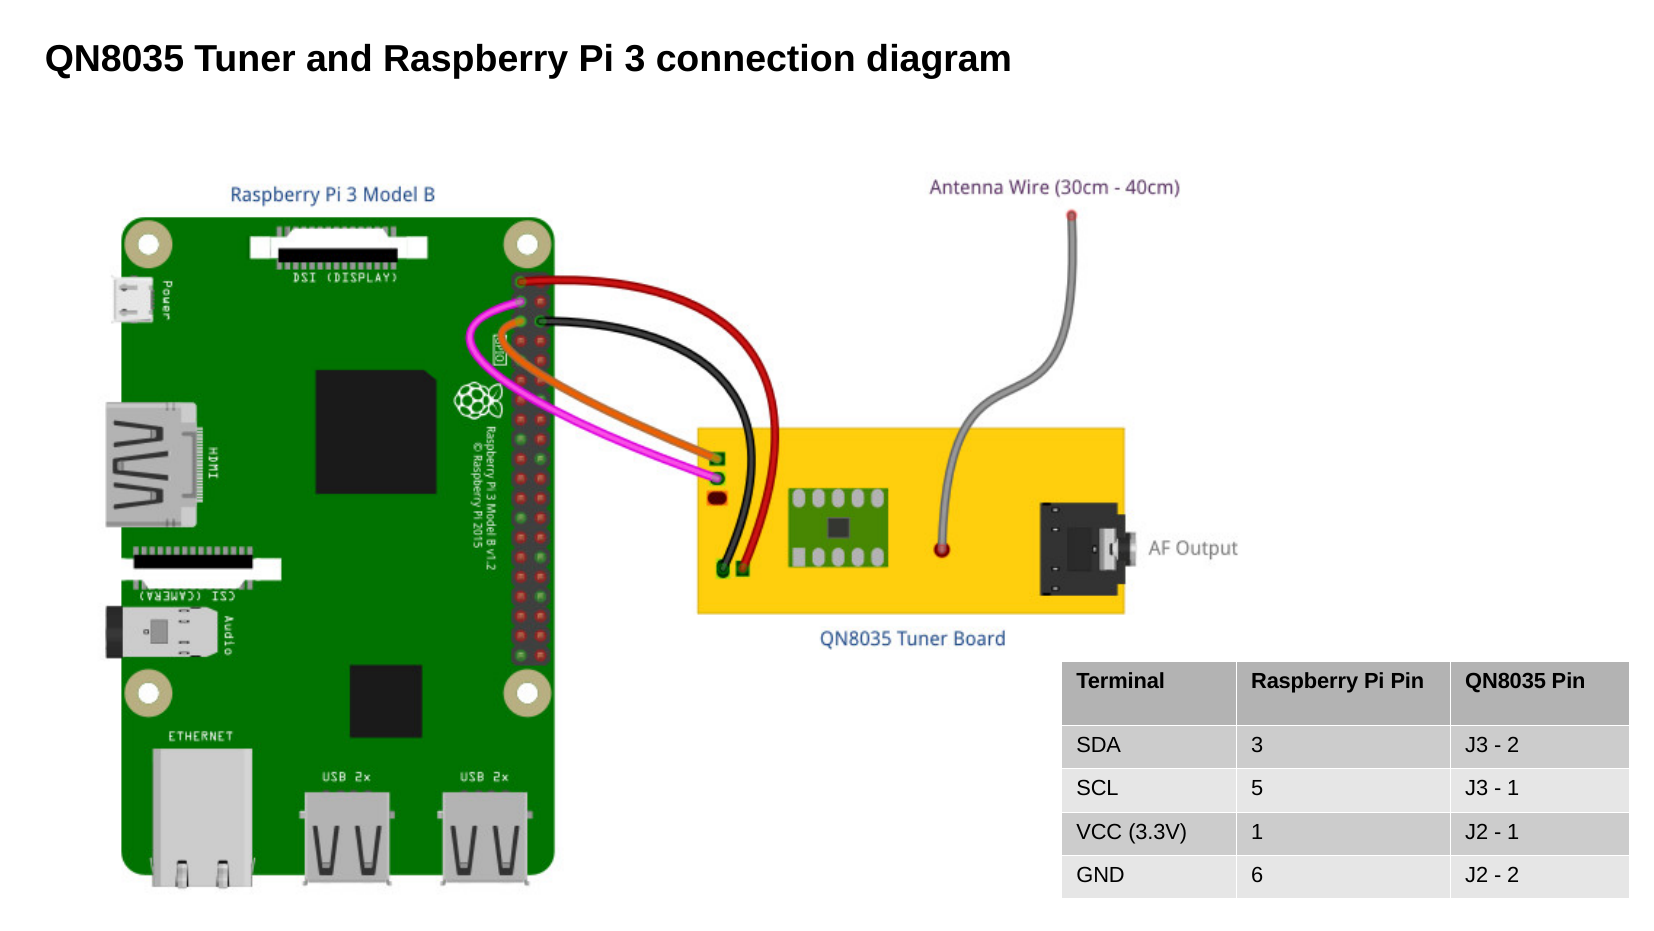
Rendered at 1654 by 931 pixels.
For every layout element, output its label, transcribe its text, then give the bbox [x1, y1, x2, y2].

table_header Raspberry Pi Pin [1237, 662, 1450, 725]
table_cell 1 [1237, 813, 1450, 855]
table_cell J2 - 1 [1451, 813, 1629, 855]
text_box QN8035 Tuner and Raspberry Pi 3 connection diagram [30, 30, 1426, 87]
table_cell J2 - 2 [1451, 856, 1629, 898]
table_header Terminal [1062, 662, 1236, 725]
table_cell GND [1062, 856, 1236, 898]
table_cell 3 [1237, 726, 1450, 768]
table_cell SDA [1062, 726, 1236, 768]
table_cell 5 [1237, 769, 1450, 812]
picture [75, 149, 1261, 925]
table_cell SCL [1062, 769, 1236, 812]
table_cell 6 [1237, 856, 1450, 898]
table_cell J3 - 2 [1451, 726, 1629, 768]
table_cell VCC (3.3V) [1062, 813, 1236, 855]
table_header QN8035 Pin [1451, 662, 1629, 725]
table_cell J3 - 1 [1451, 769, 1629, 812]
